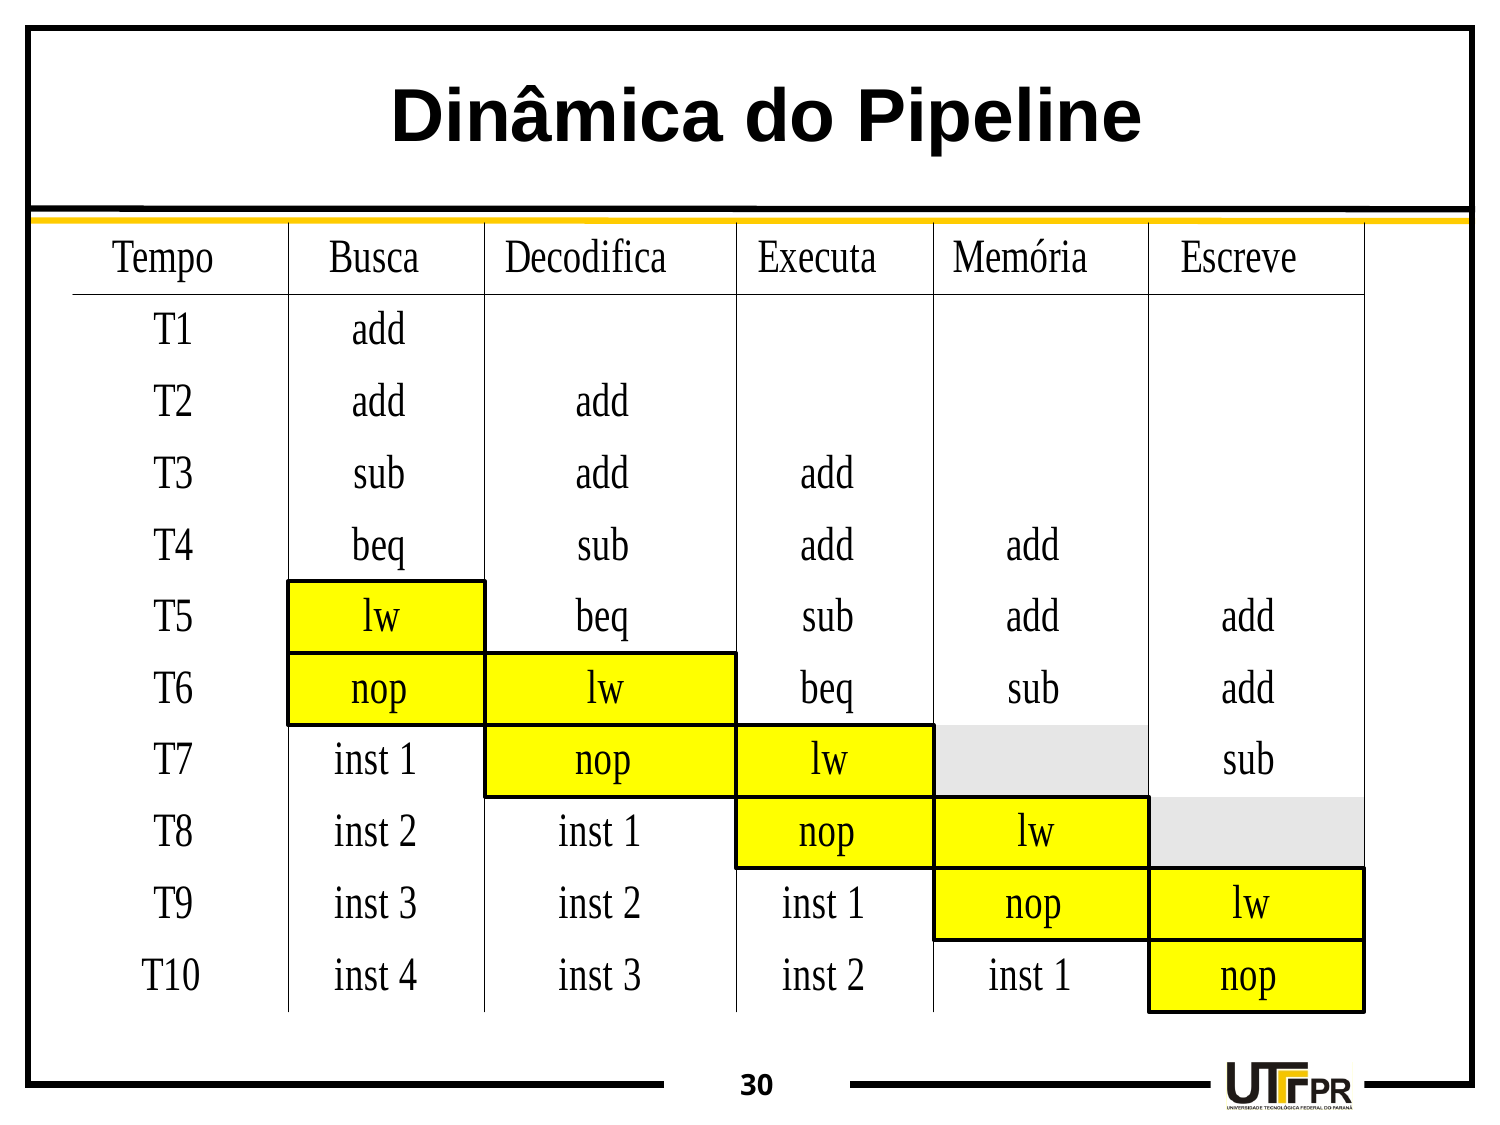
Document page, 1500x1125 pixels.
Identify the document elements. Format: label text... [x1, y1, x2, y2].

picture [1226, 1062, 1353, 1110]
chart [62, 212, 1450, 1023]
title Dinâmica do Pipeline [29, 73, 1477, 168]
